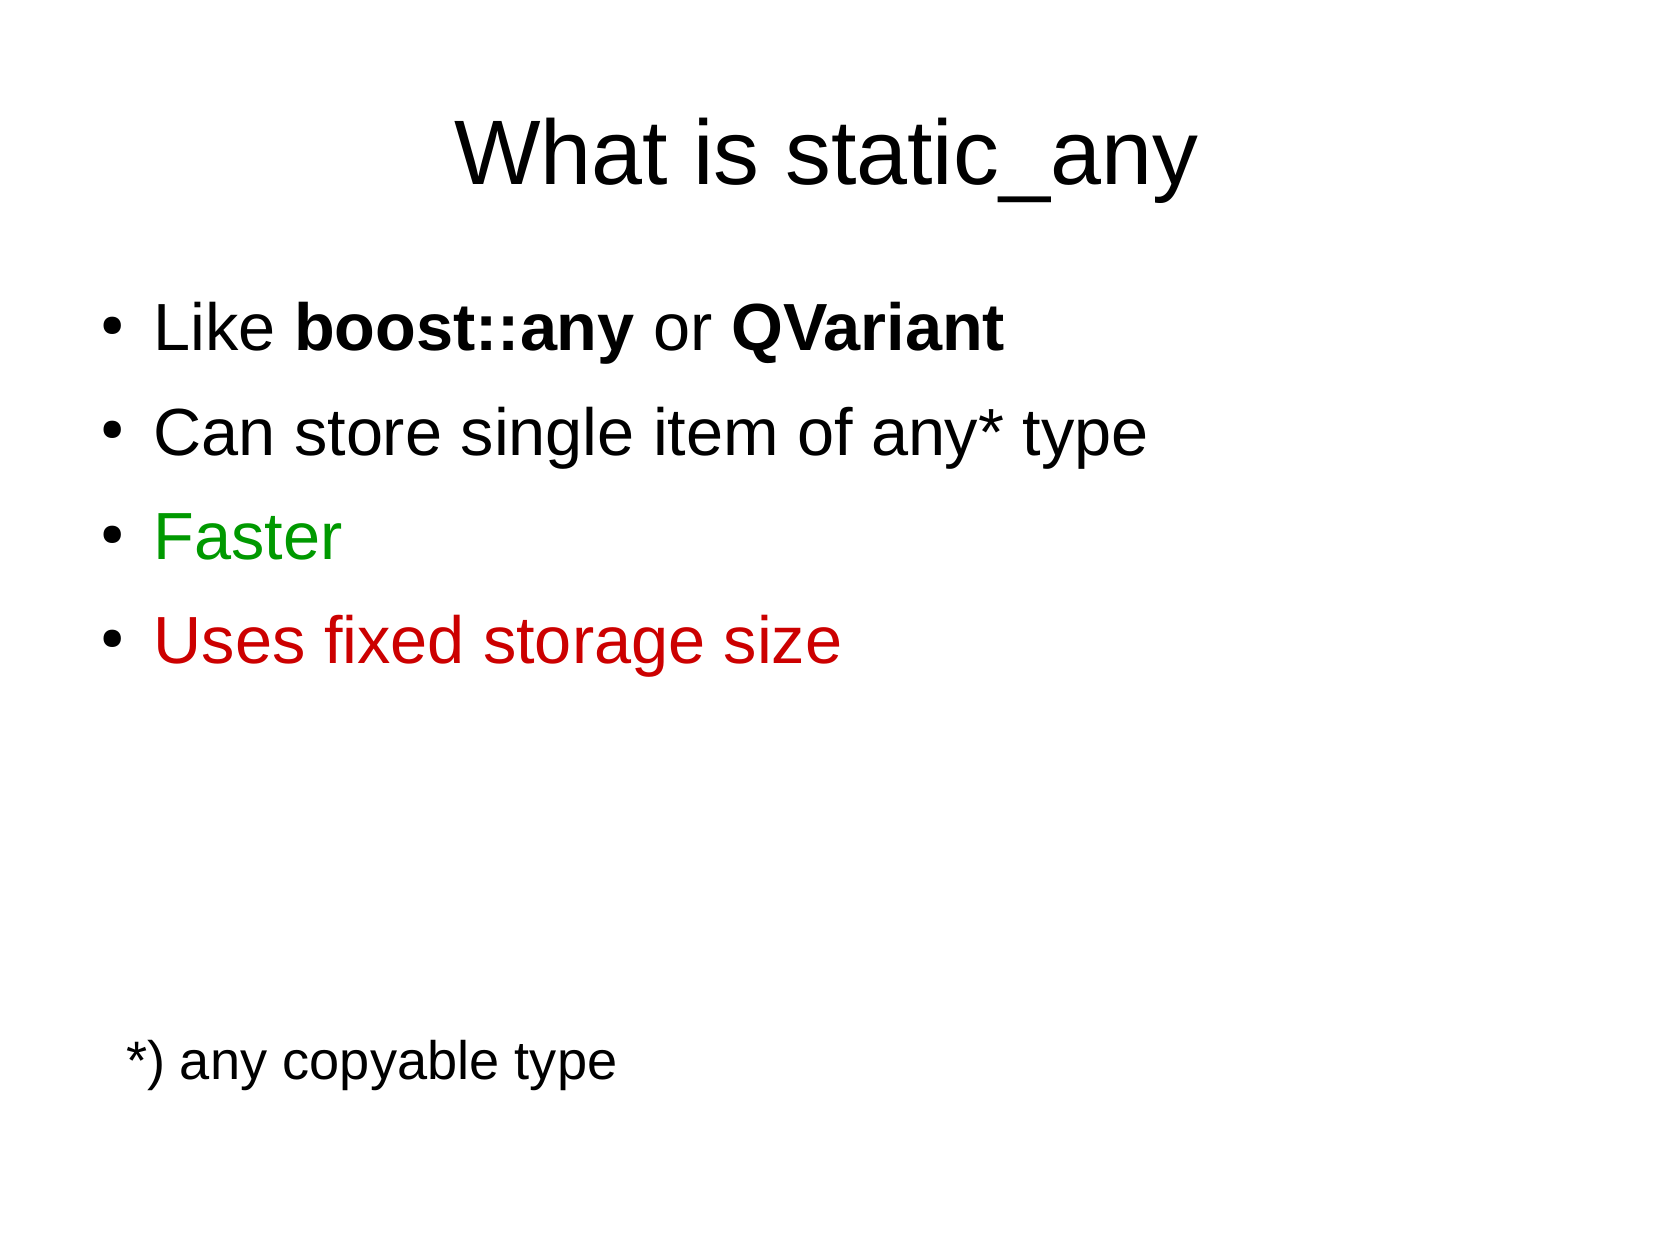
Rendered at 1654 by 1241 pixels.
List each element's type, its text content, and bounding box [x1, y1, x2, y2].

title What is static_any [82, 49, 1571, 257]
text_box *) any copyable type [111, 1023, 1486, 1133]
list Like boost::any or QVariant Can store single item of any* type Faster Uses fixed storage size [82, 290, 1571, 736]
